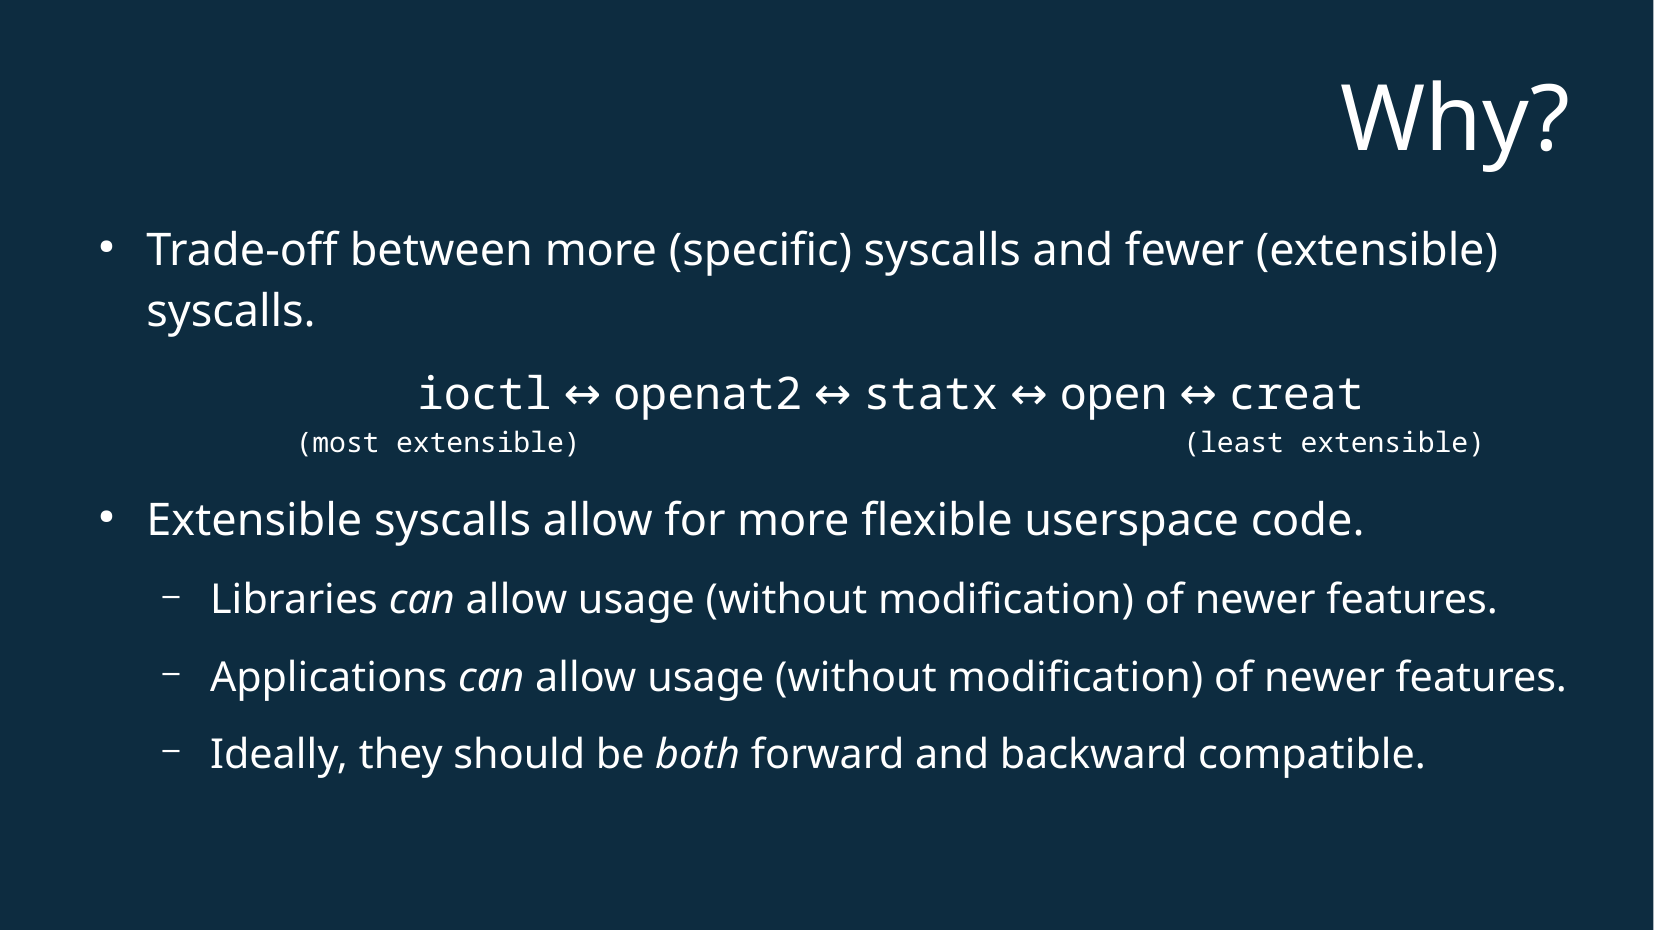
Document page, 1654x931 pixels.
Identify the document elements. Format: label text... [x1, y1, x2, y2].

title Why? [82, 37, 1571, 193]
list Trade-off between more (specific) syscalls and fewer (extensible) syscalls. ioctl ↔ openat2 ↔ statx ↔ open ↔ creat (most extensible) (least extensible) Extensible syscalls allow for more flexible userspace code. Libraries can allow usage (without modification) of newer features. Applications can allow usage (without modification) of newer features. Ideally, they should be both forward and backward compatible. [82, 217, 1571, 826]
